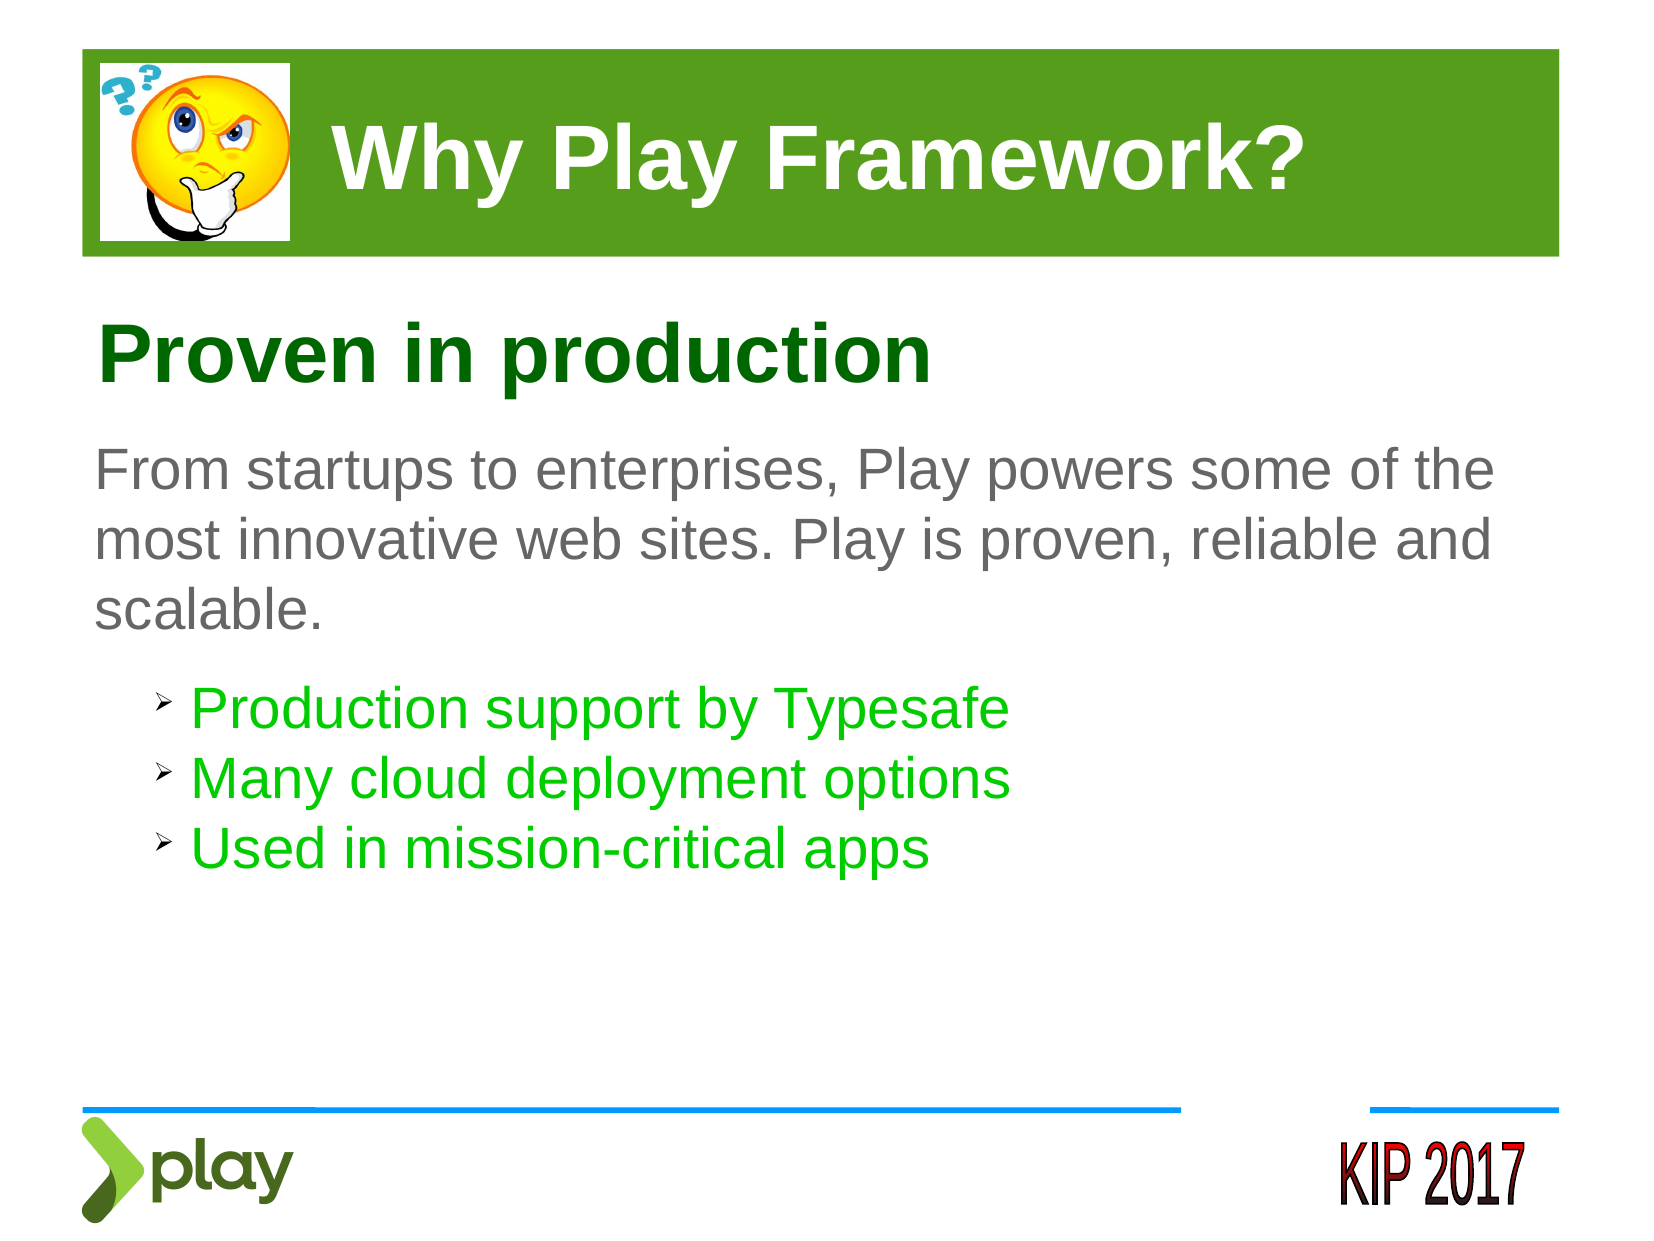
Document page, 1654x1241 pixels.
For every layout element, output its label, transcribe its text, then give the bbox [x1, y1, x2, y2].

subtitle From startups to enterprises, Play powers some of the most innovative web sites. Play is proven, reliable and scalable. Production support by Typesafe Many cloud deployment options Used in mission-critical apps [94, 426, 1548, 918]
picture [100, 63, 290, 241]
title Why Play Framework? [82, 49, 1560, 257]
picture [68, 1111, 302, 1229]
text_box Proven in production [82, 299, 1560, 426]
